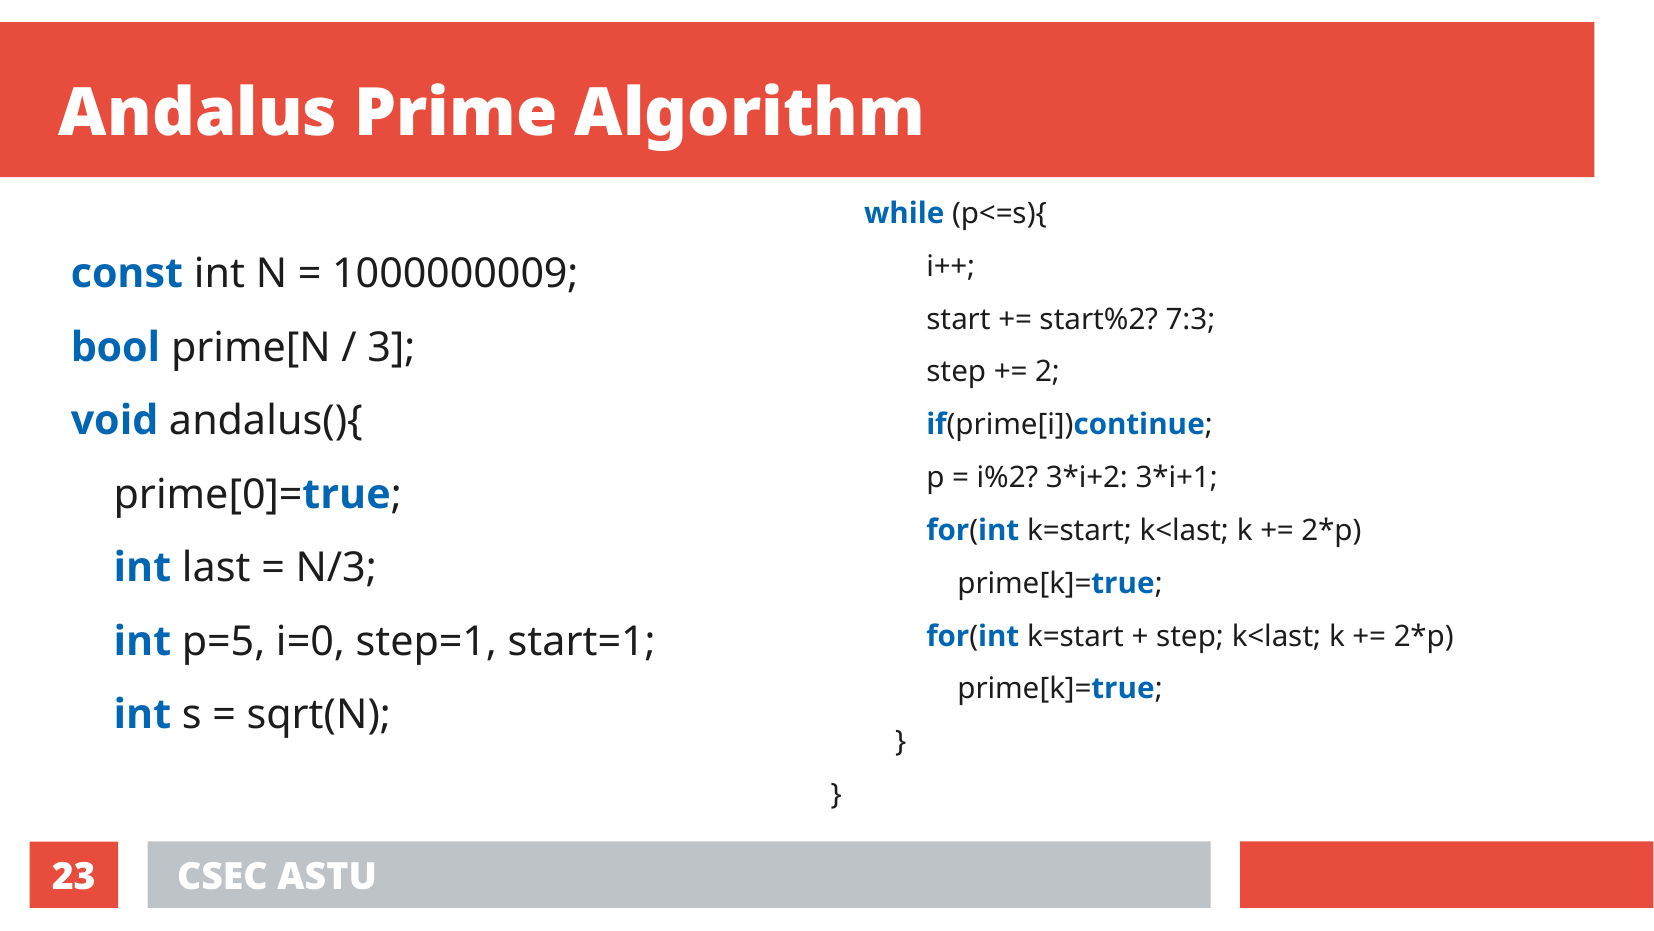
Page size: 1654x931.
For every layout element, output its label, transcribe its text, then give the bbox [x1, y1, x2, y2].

list while (p<=s){ i++; start += start%2? 7:3; step += 2; if(prime[i])continue; p = i%2? 3*i+2: 3*i+1; for(int k=start; k<last; k += 2*p) prime[k]=true; for(int k=start + step; k<last; k += 2*p) prime[k]=true; } } [830, 192, 1566, 820]
title Andalus Prime Algorithm [59, 44, 1595, 156]
list const int N = 1000000009; bool prime[N / 3]; void andalus(){ prime[0]=true; int last = N/3; int p=5, i=0, step=1, start=1; int s = sqrt(N); [59, 243, 794, 820]
